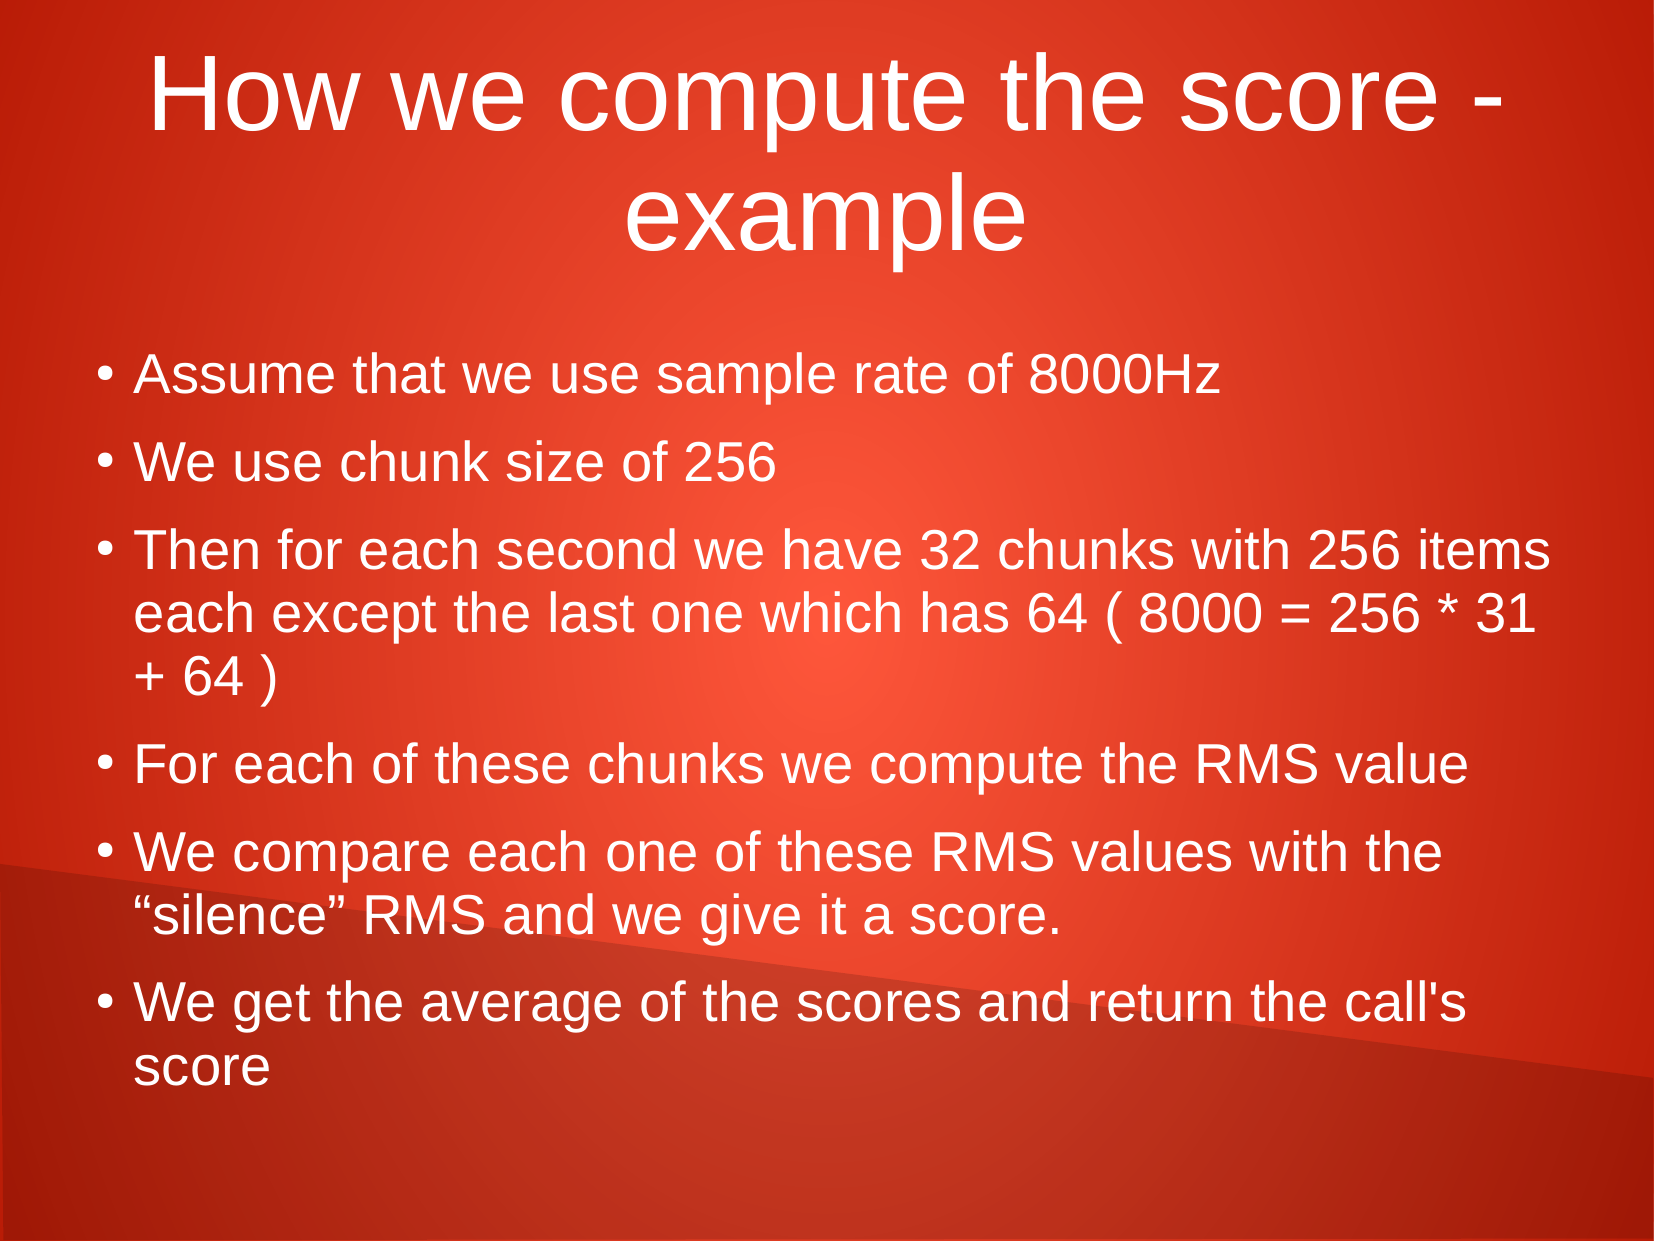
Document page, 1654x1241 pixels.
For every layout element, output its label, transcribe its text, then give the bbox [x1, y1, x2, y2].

title How we compute the score - example [82, 32, 1571, 273]
list Assume that we use sample rate of 8000Hz We use chunk size of 256 Then for each second we have 32 chunks with 256 items each except the last one which has 64 ( 8000 = 256 * 31 + 64 ) For each of these chunks we compute the RMS value We compare each one of these RMS values with the “silence” RMS and we give it a score. We get the average of the scores and return the call's score [82, 342, 1571, 1099]
